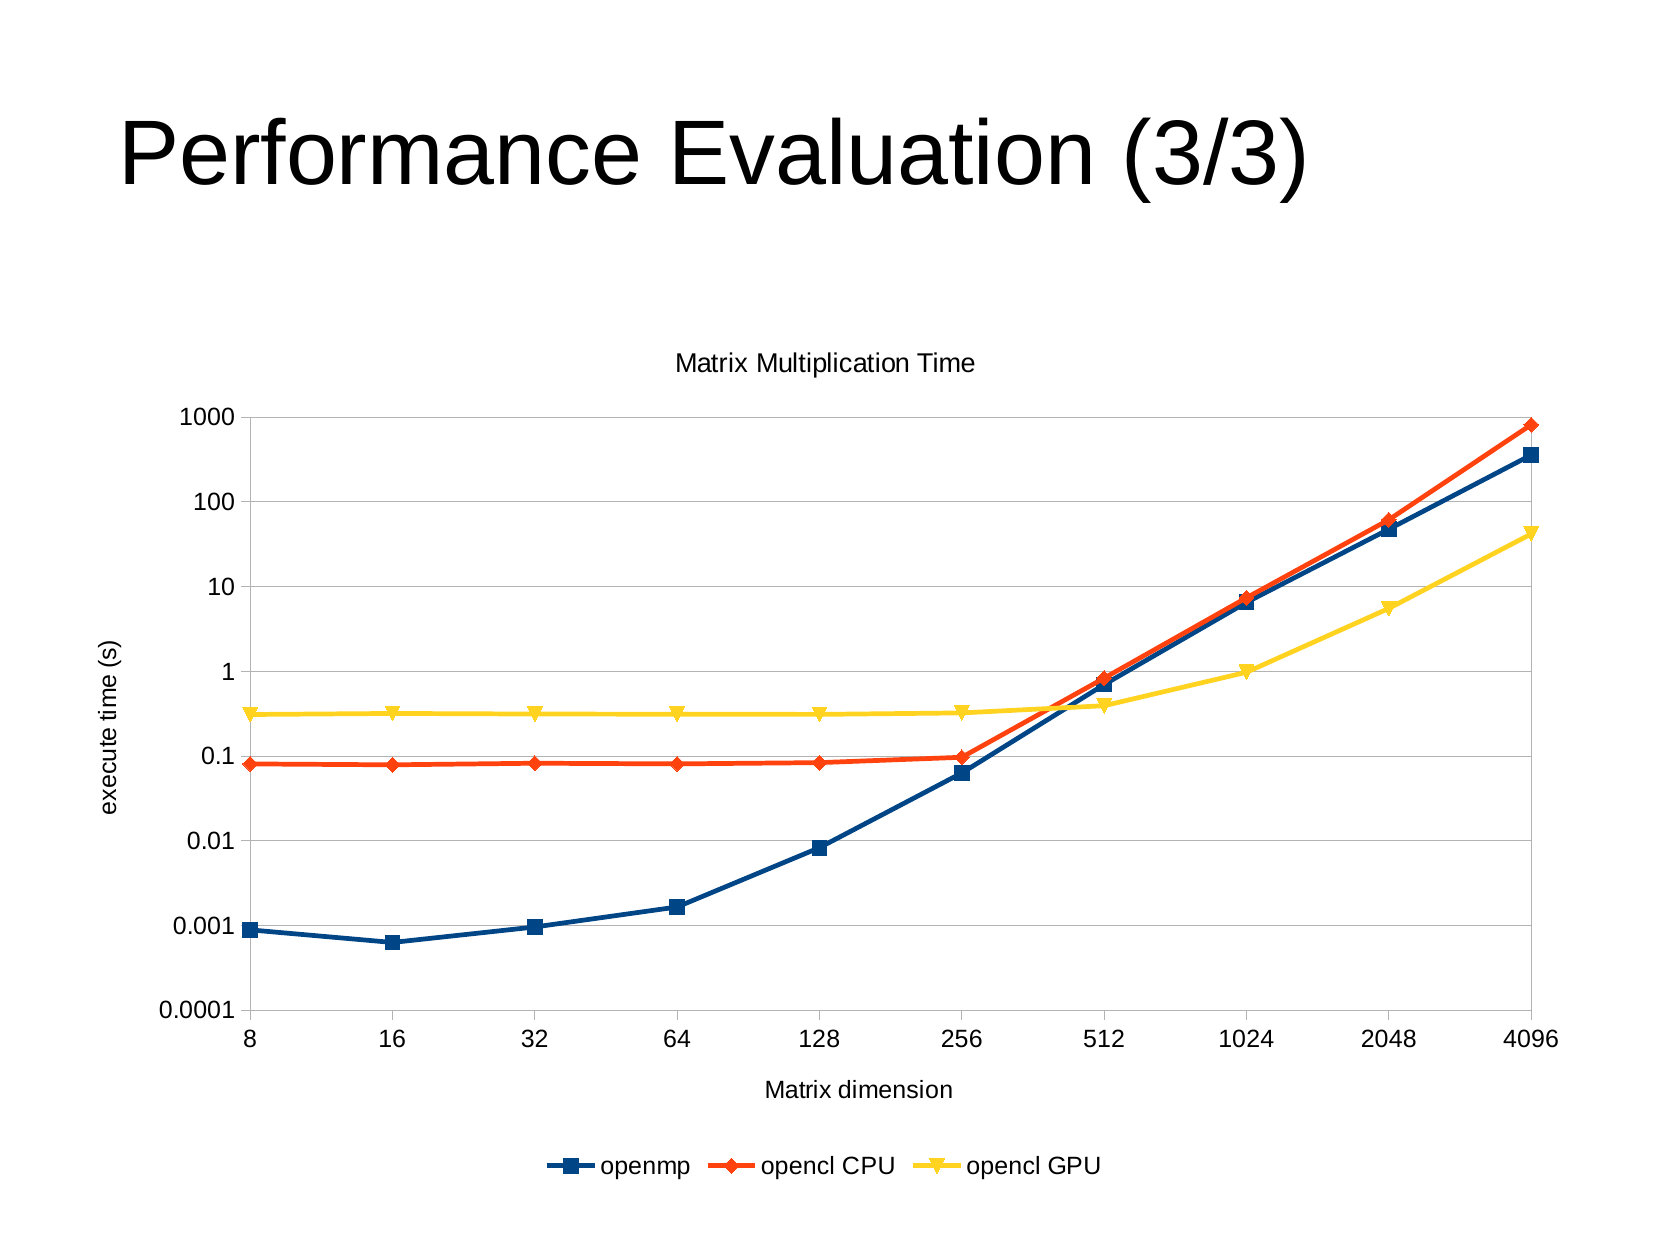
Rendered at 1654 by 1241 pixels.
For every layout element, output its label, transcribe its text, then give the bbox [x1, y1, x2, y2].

chart [60, 315, 1591, 1186]
title Performance Evaluation (3/3) [82, 49, 1571, 257]
